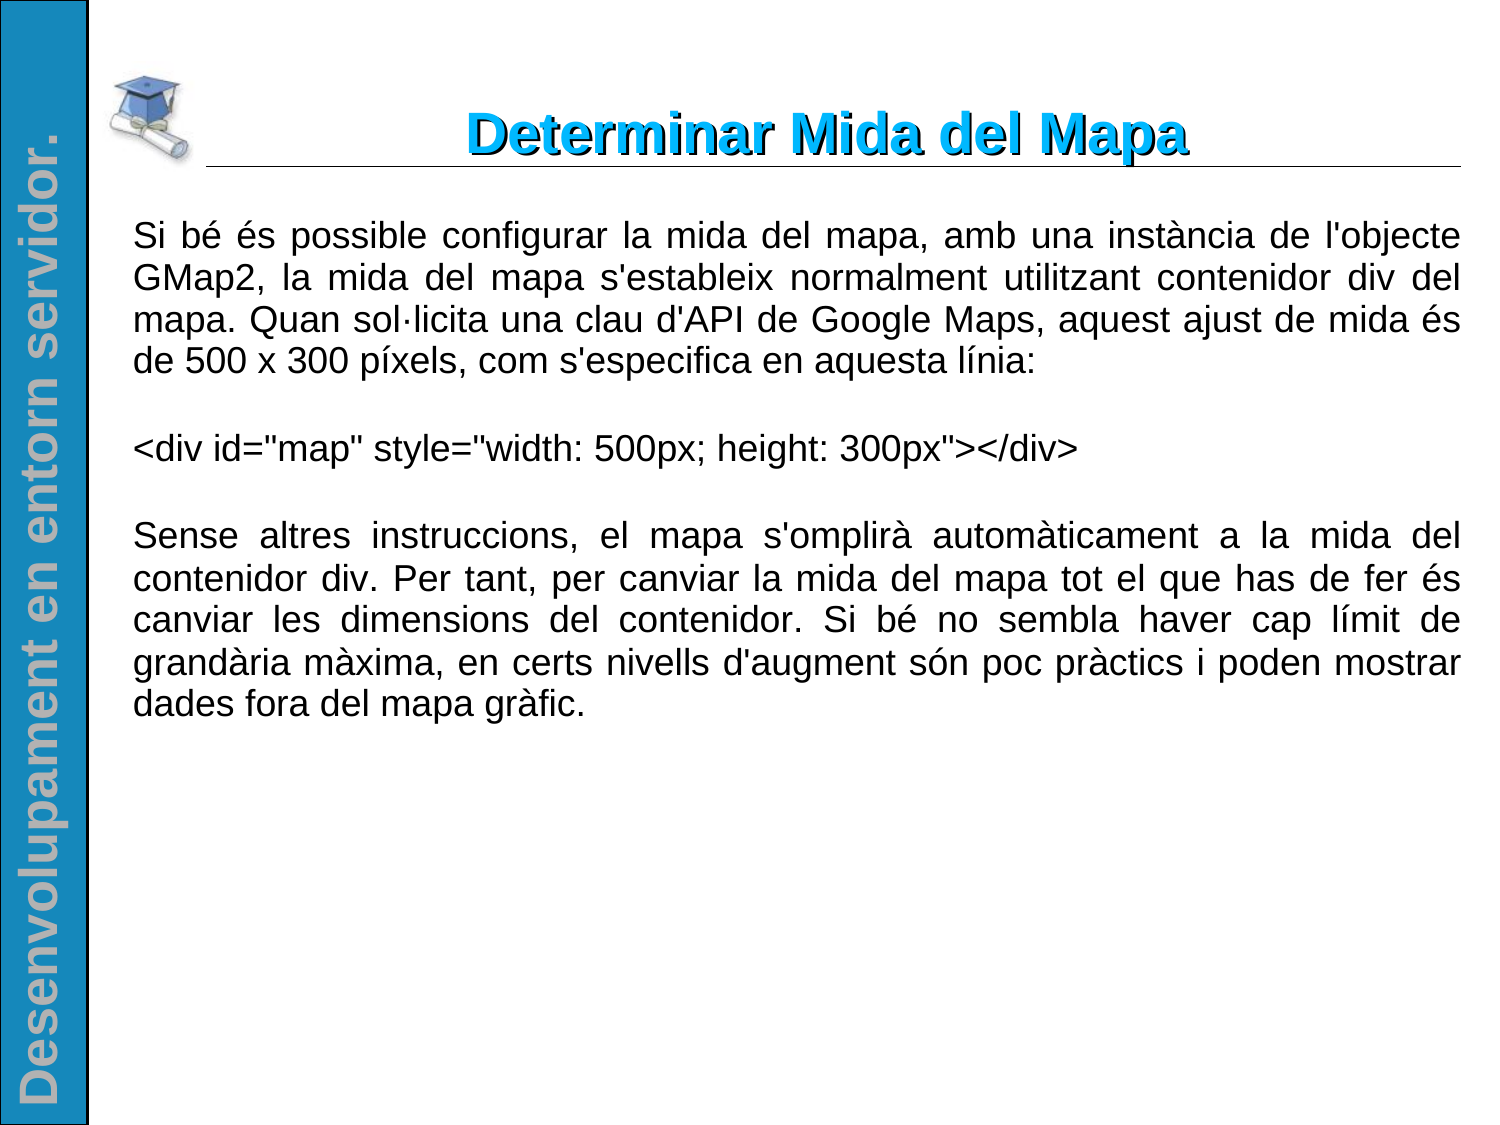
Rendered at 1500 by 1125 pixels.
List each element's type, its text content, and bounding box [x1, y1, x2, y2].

picture [93, 61, 206, 174]
title Determinar Mida del Mapa [206, 88, 1447, 178]
text_box Si bé és possible configurar la mida del mapa, amb una instància de l'objecte GMap2, la mida del mapa s'estableix normalment utilitzant contenidor div del mapa. Quan sol·licita una clau d'API de Google Maps, aquest ajust de mida és de 500 x 300 píxels, com s'especifica en aquesta línia: <div id="map" style="width: 500px; height: 300px"></div> Sense altres instruccions, el mapa s'omplirà automàticament a la mida del contenidor div. Per tant, per canviar la mida del mapa tot el que has de fer és canviar les dimensions del contenidor. Si bé no sembla haver cap límit de grandària màxima, en certs nivells d'augment són poc pràctics i poden mostrar dades fora del mapa gràfic. [118, 206, 1477, 733]
